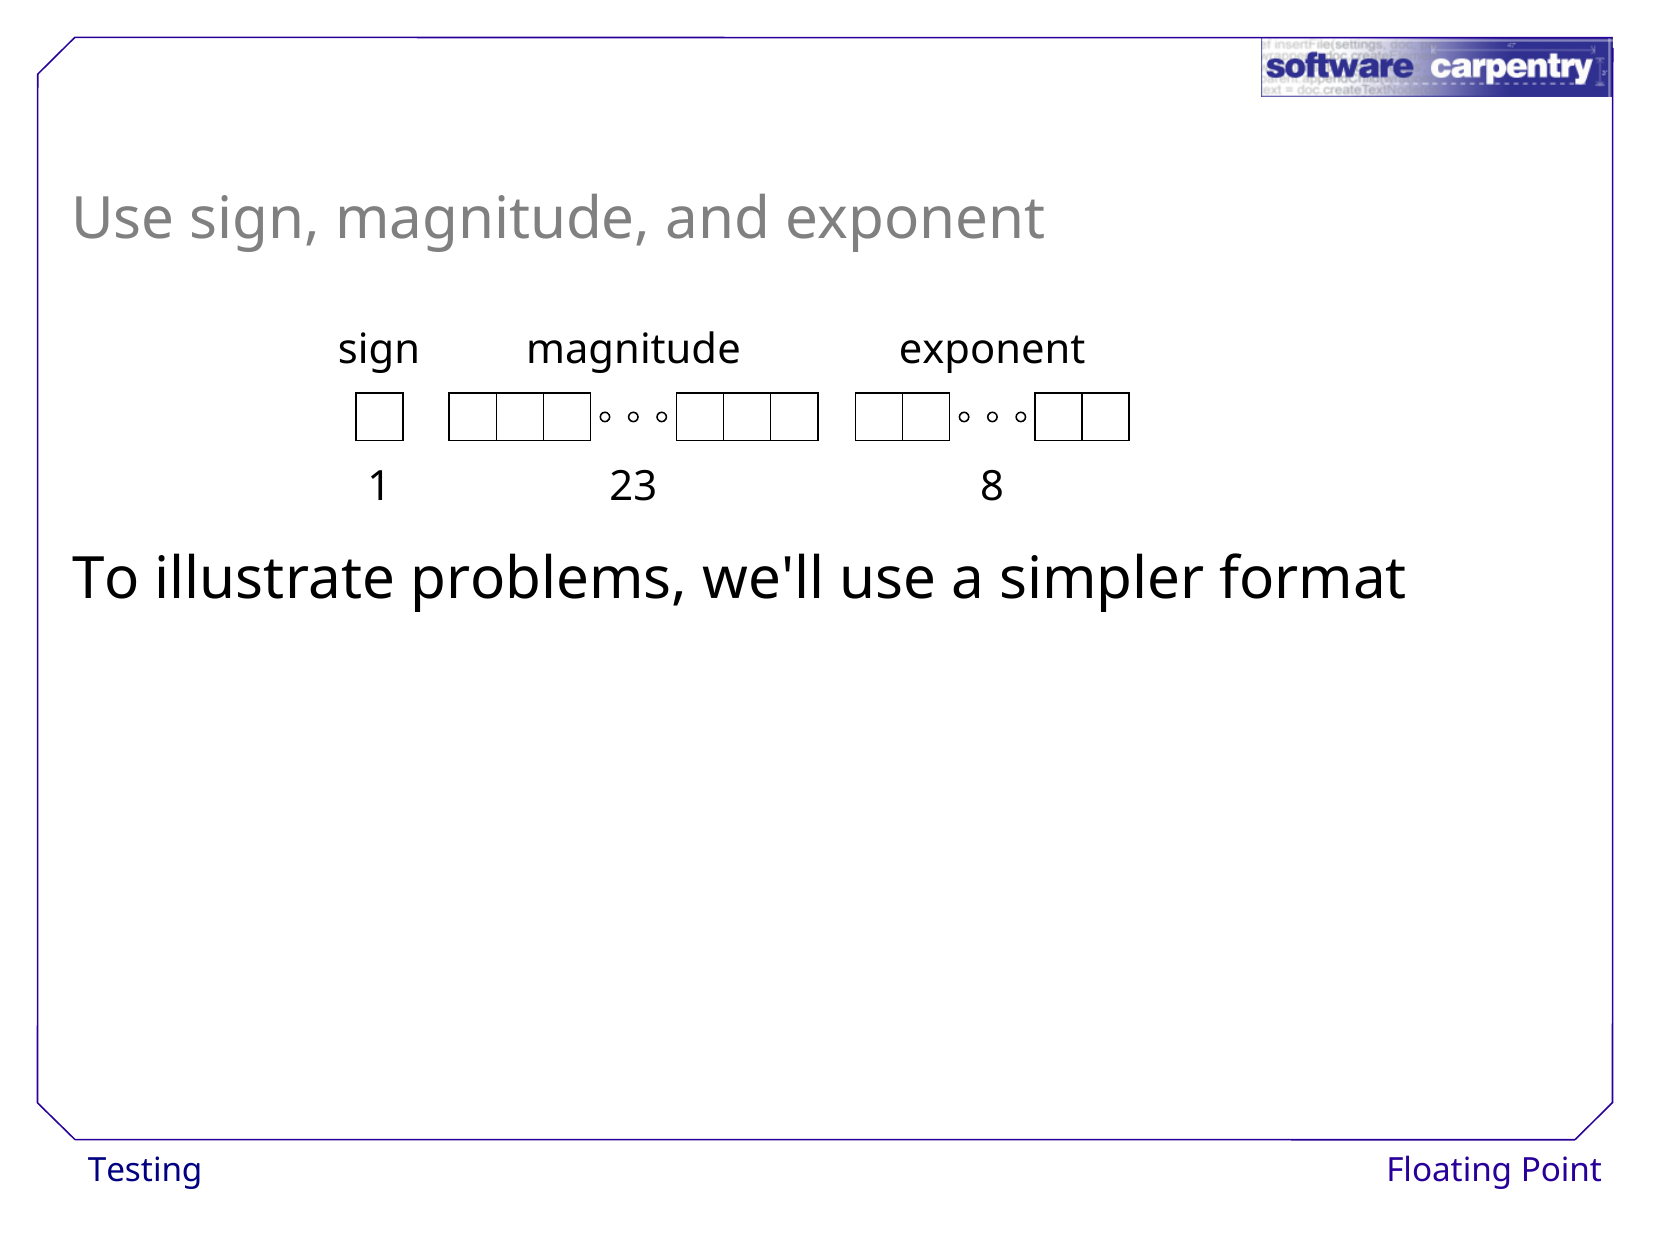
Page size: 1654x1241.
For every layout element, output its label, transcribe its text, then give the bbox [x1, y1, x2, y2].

text_box To illustrate problems, we'll use a simpler format [57, 497, 1572, 618]
text_box 8 [987, 473, 997, 483]
text_box 23 [519, 425, 748, 497]
text_box 1 [277, 425, 482, 497]
text_box 8 [890, 425, 1095, 497]
text_box magnitude [436, 289, 809, 380]
picture [1261, 39, 1613, 97]
text_box exponent [809, 289, 1176, 380]
text_box 8 [986, 486, 998, 497]
text_box sign [248, 289, 436, 380]
text_box Use sign, magnitude, and exponent [56, 138, 1211, 259]
